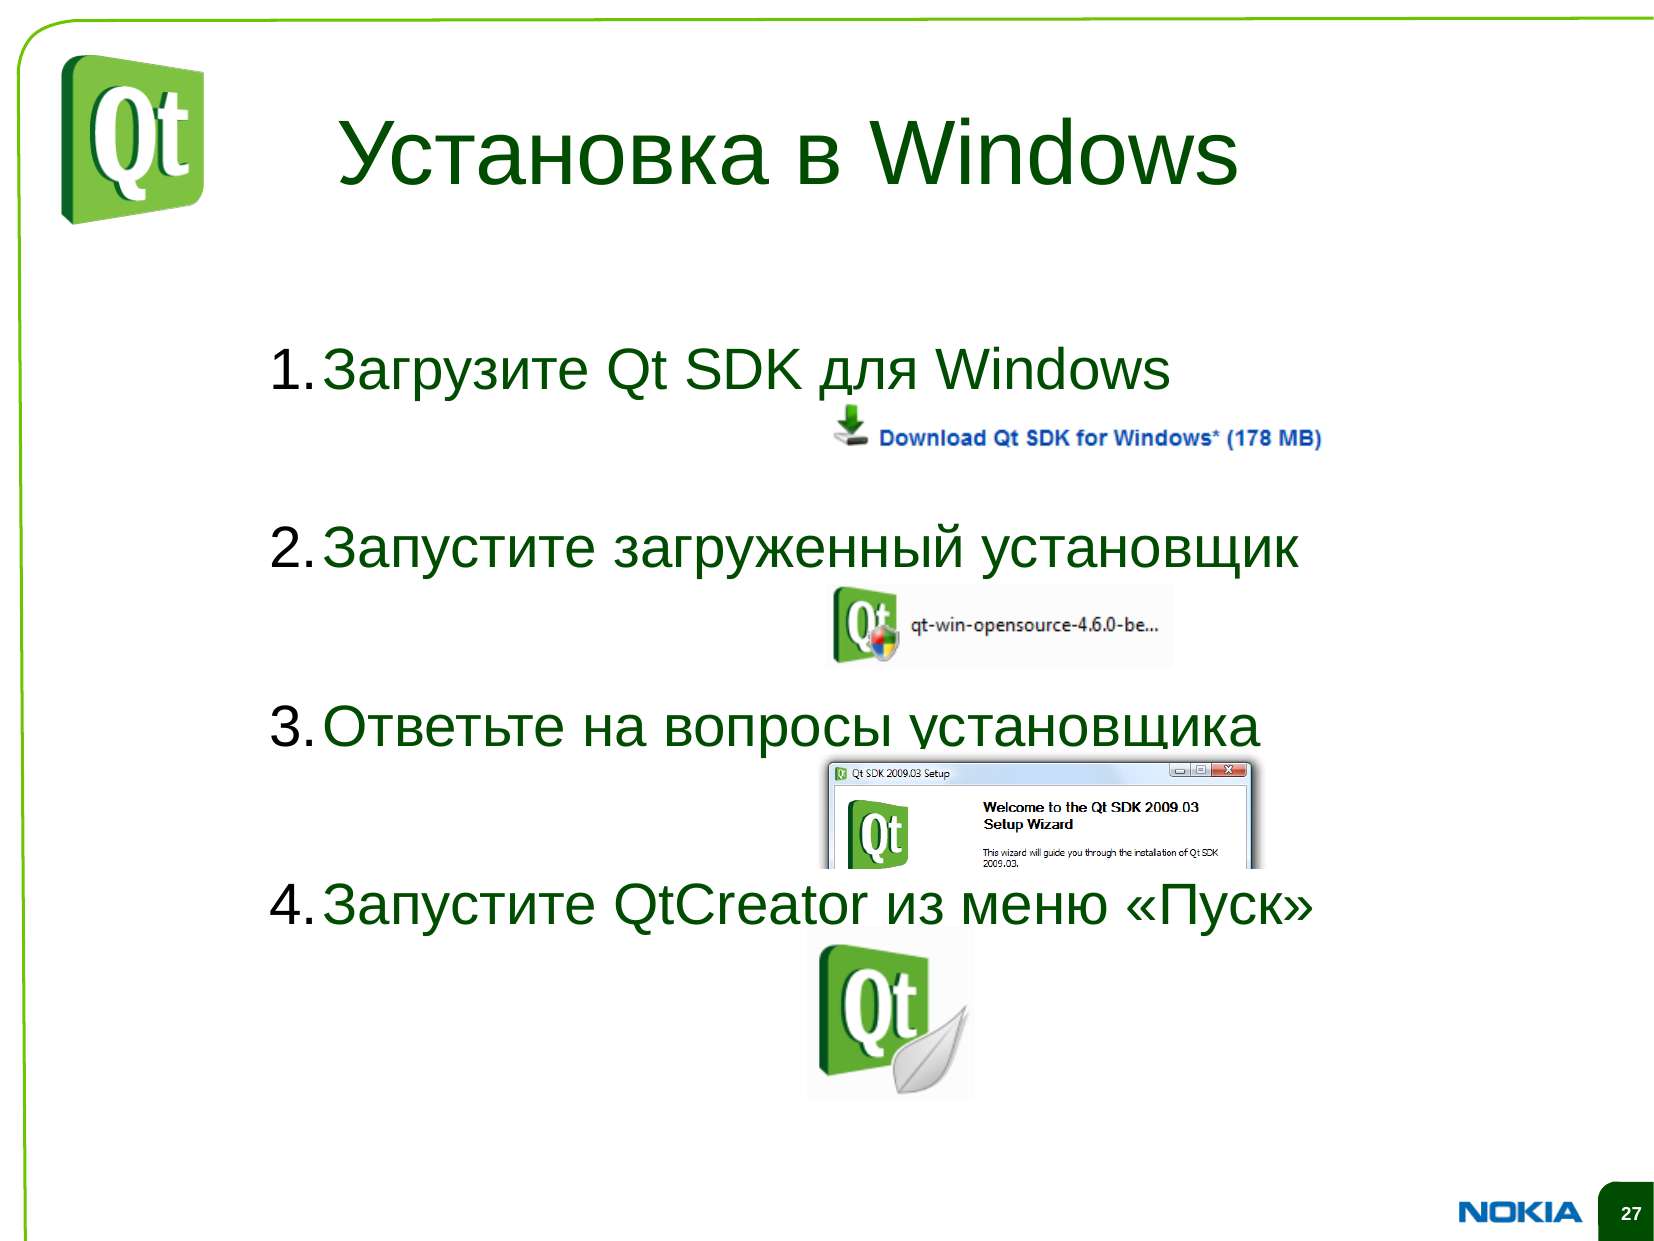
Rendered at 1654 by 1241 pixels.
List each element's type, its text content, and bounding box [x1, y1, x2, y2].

picture [61, 55, 204, 225]
picture [815, 749, 1270, 869]
list Загрузите Qt SDK для Windows Запустите загруженный установщик Ответьте на вопросы установщика Запустите QtCreator из меню «Пуск» [251, 336, 1571, 1156]
picture [826, 584, 1173, 668]
title Установка в Windows [251, 49, 1327, 257]
picture [807, 926, 975, 1099]
picture [826, 395, 1333, 462]
picture [1459, 1201, 1583, 1223]
